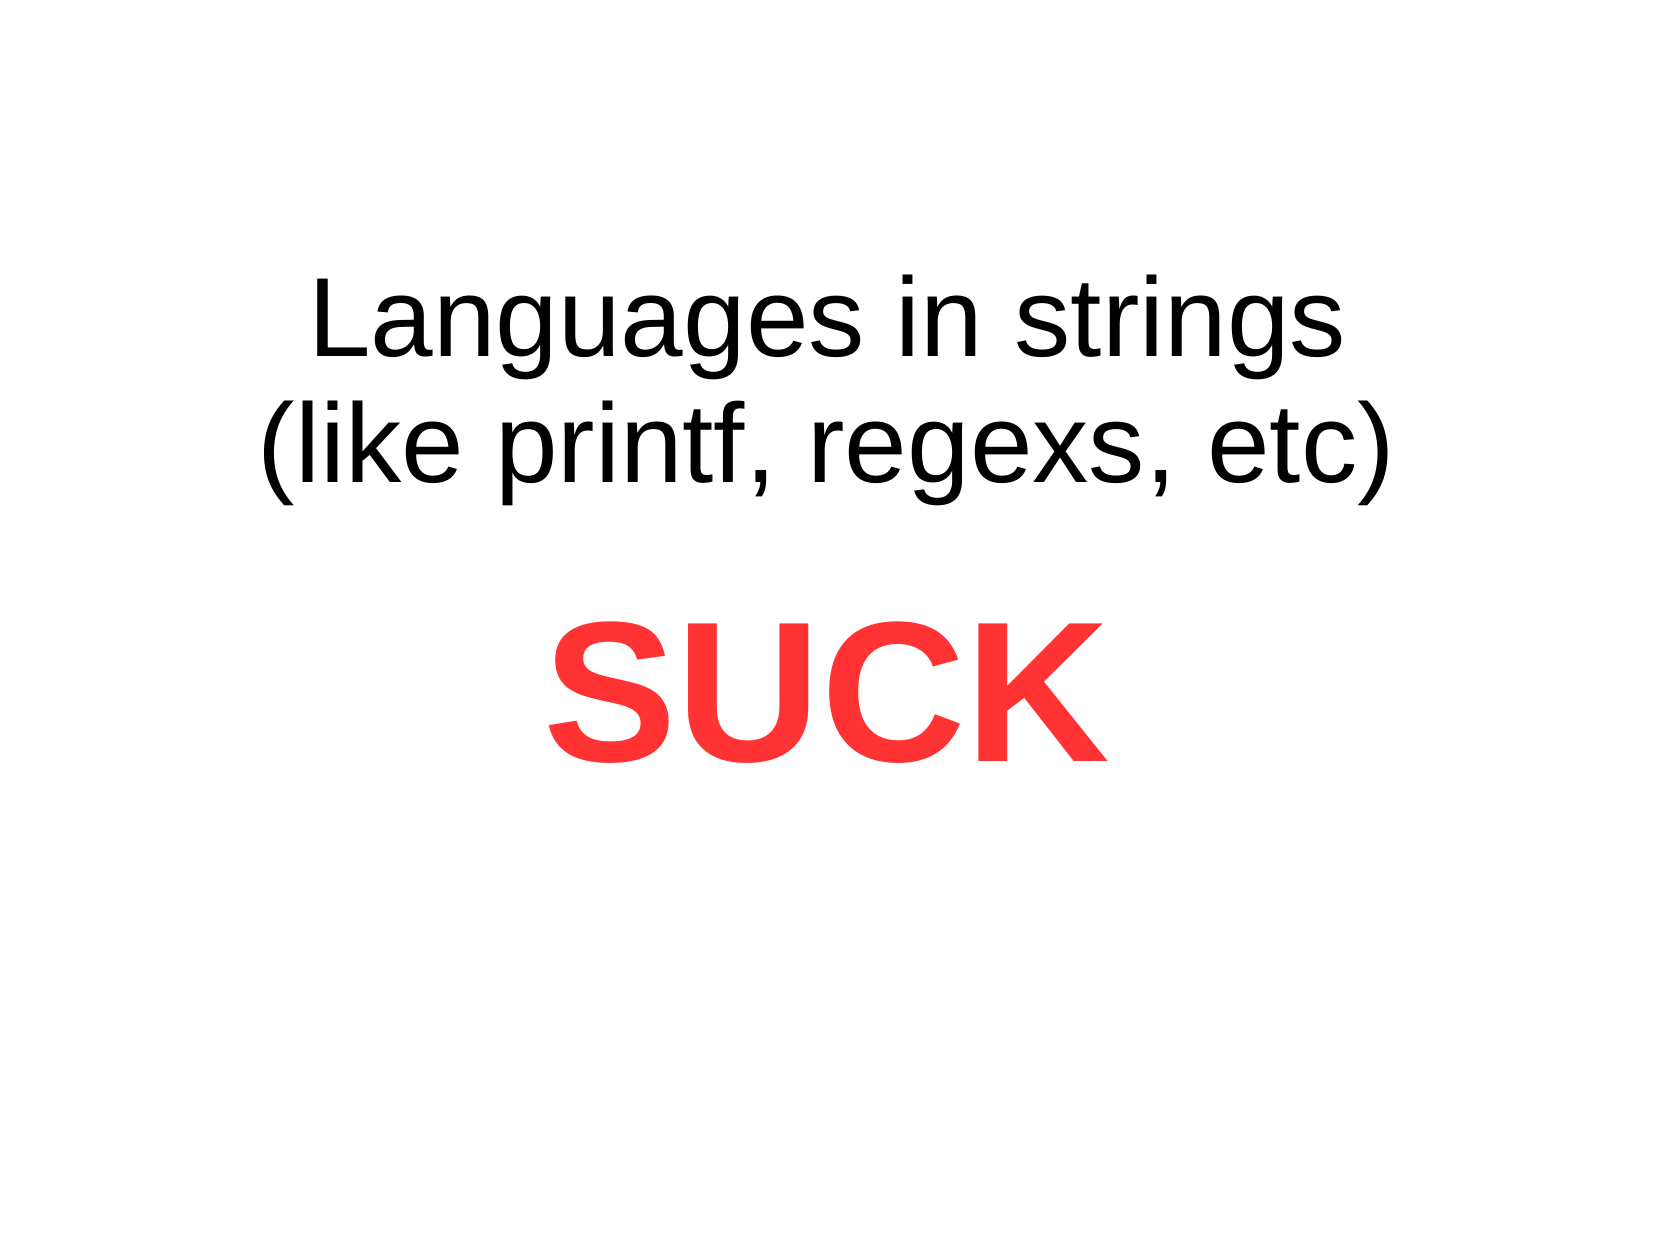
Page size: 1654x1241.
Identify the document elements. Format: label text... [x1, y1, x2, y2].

subtitle Languages in strings (like printf, regexs, etc) SUCK [82, 49, 1571, 1010]
